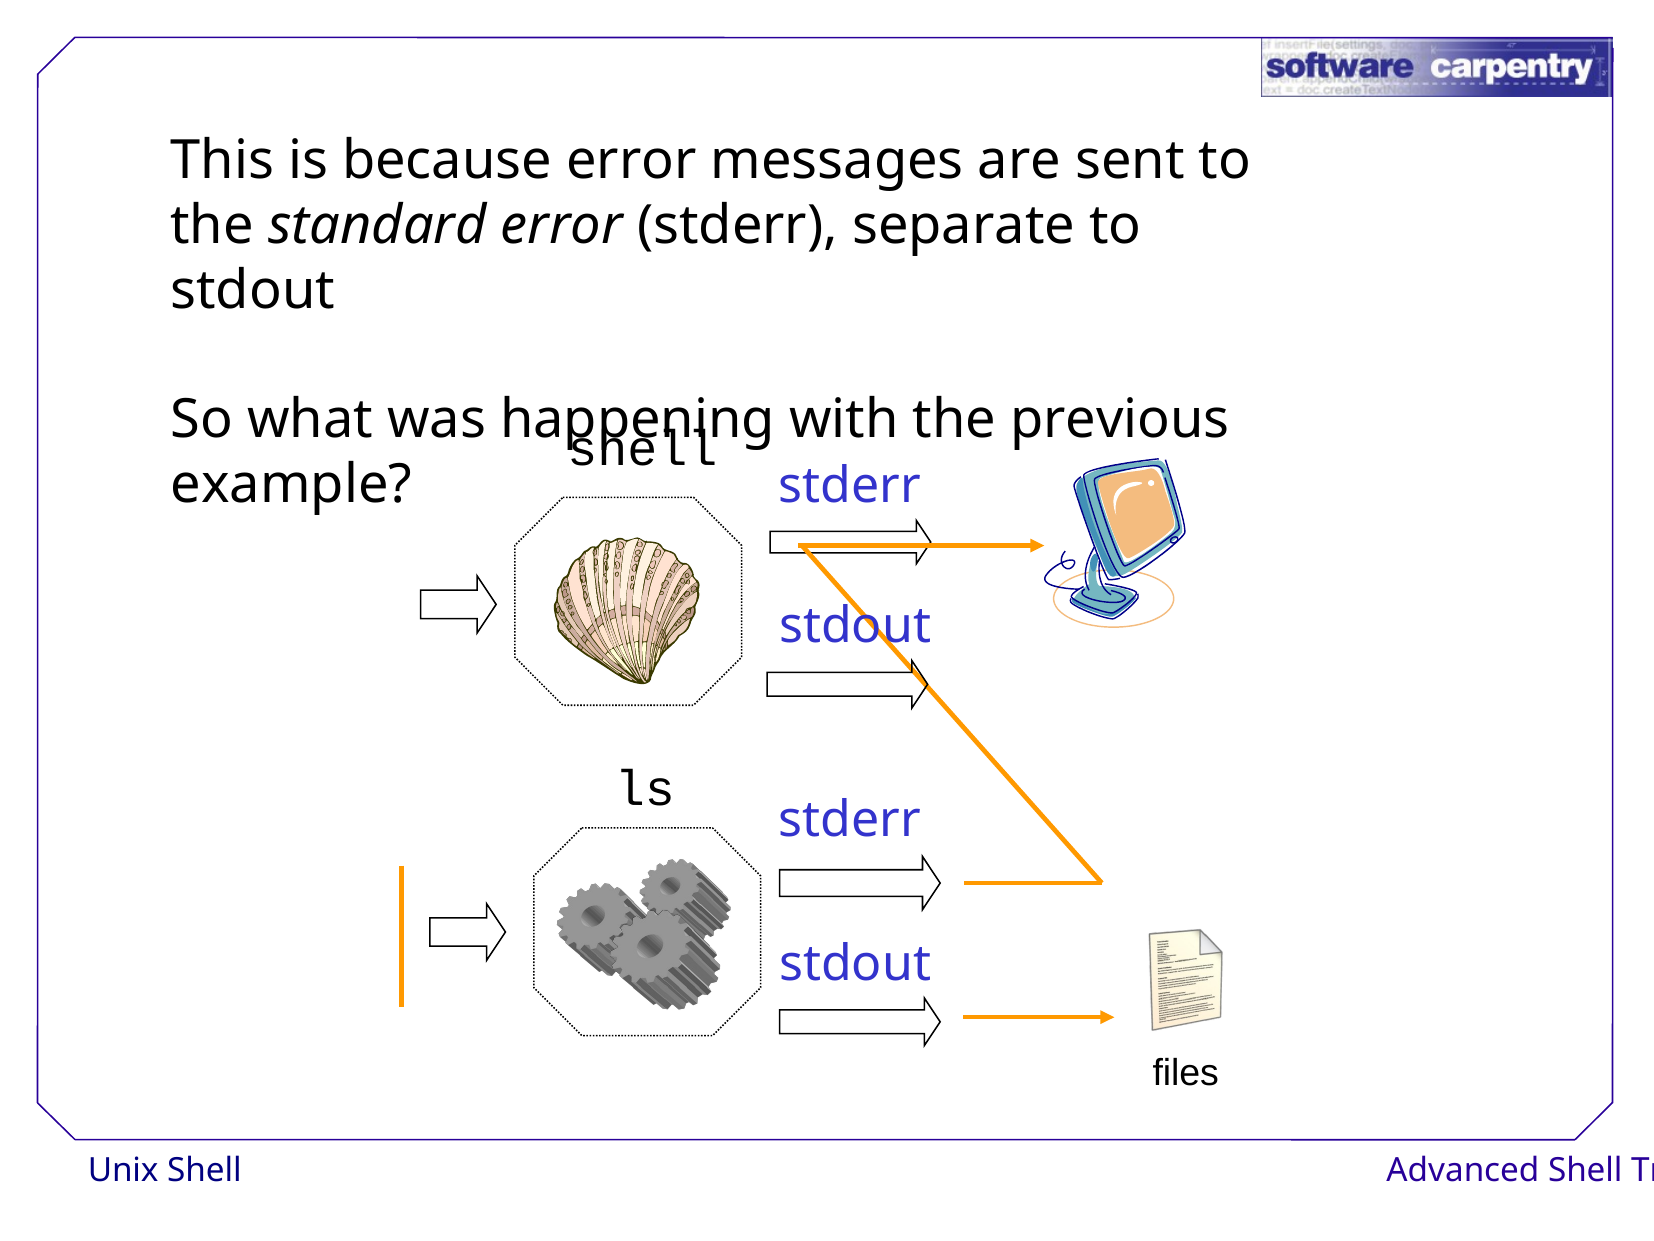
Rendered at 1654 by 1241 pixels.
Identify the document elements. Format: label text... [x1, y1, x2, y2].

text_box stdout [764, 922, 966, 989]
picture [1044, 458, 1186, 628]
text_box [641, 860, 700, 913]
picture [552, 535, 702, 689]
text_box ls [599, 733, 695, 828]
text_box stdout [764, 585, 964, 652]
text_box This is because error messages are sent to the standard error (stderr), separate to stdout So what was happening with the previous example? [155, 116, 1309, 522]
text_box stderr [764, 445, 937, 512]
text_box files [1137, 1044, 1234, 1102]
text_box [611, 911, 691, 982]
text_box [558, 884, 630, 948]
picture [1129, 922, 1243, 1036]
picture [1261, 39, 1613, 97]
text_box stderr [764, 779, 937, 846]
